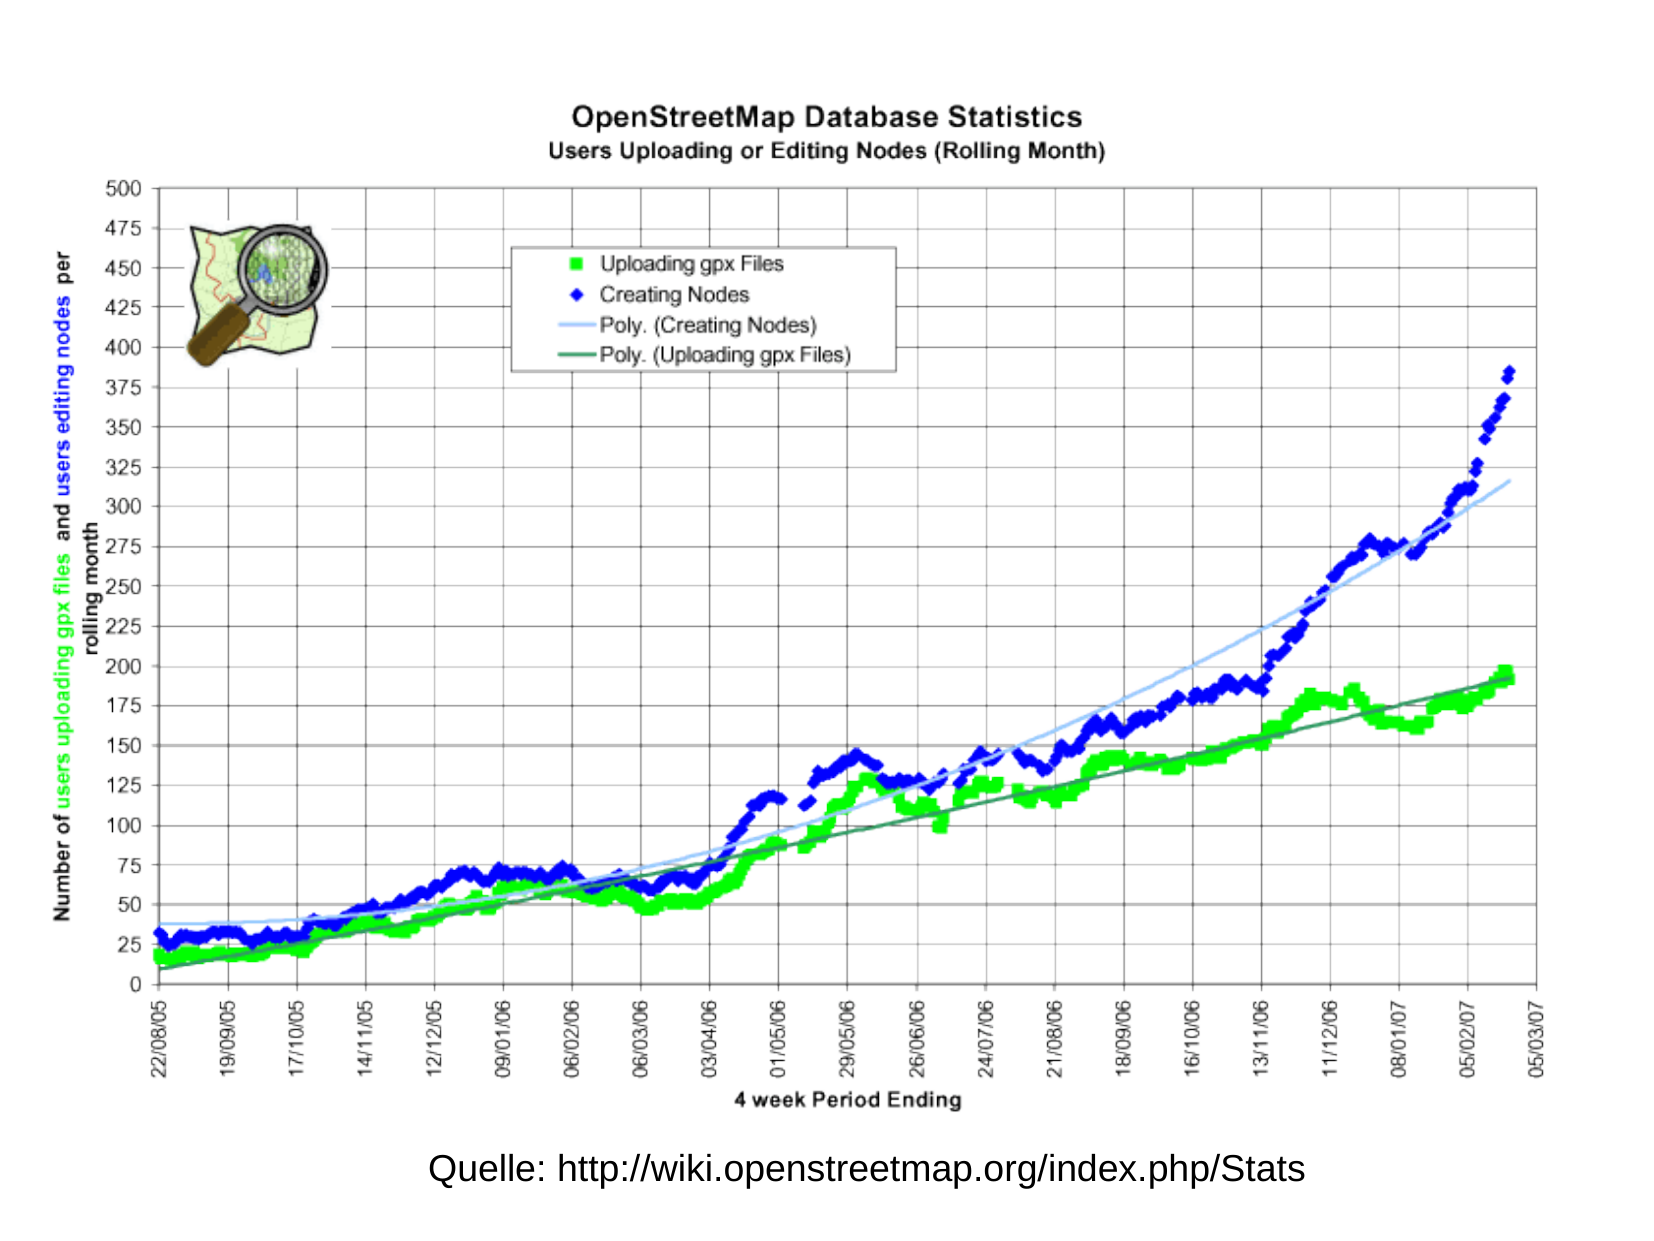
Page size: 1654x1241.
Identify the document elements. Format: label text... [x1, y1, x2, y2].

picture [0, 29, 1654, 1182]
text_box Quelle: http://wiki.openstreetmap.org/index.php/Stats [413, 1140, 1329, 1211]
